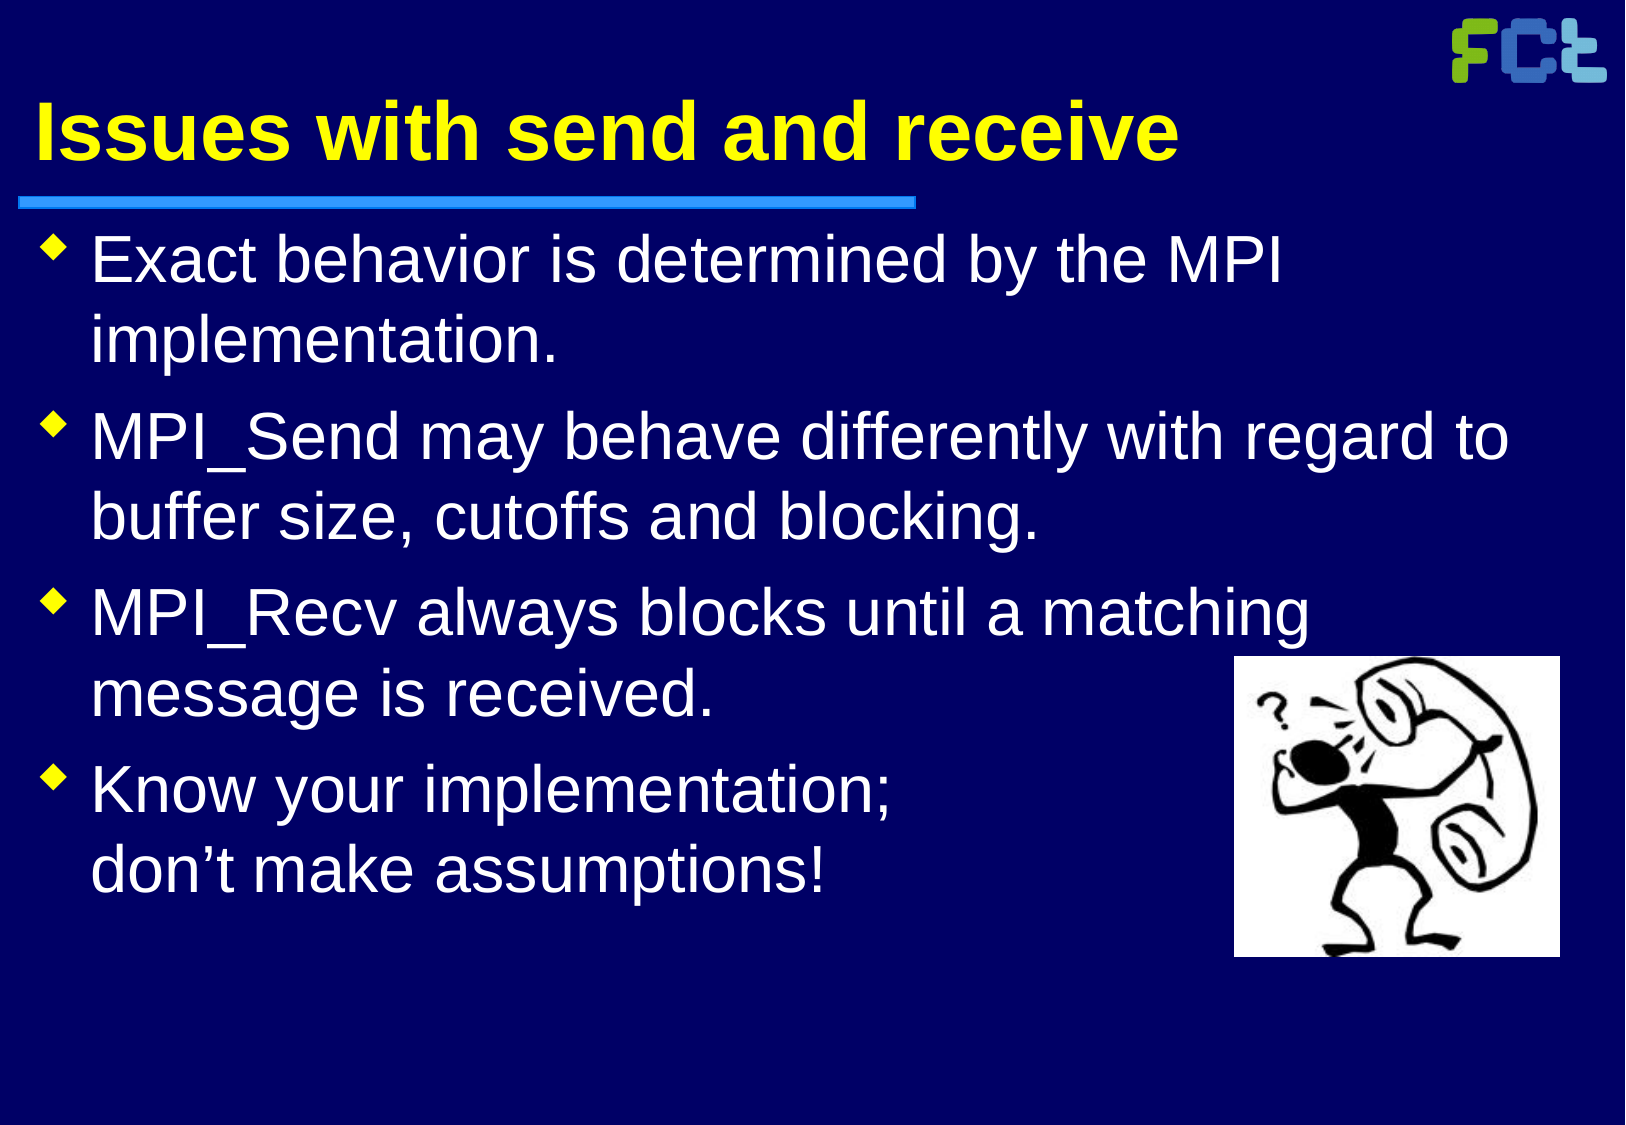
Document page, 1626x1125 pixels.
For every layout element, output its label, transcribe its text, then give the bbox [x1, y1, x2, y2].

picture [1234, 656, 1560, 958]
list Exact behavior is determined by the MPI implementation. MPI_Send may behave differently with regard to buffer size, cutoffs and blocking. MPI_Recv always blocks until a matching message is received. Know your implementation; don’t make assumptions! [19, 208, 1611, 1083]
title Issues with send and receive [19, 7, 1606, 185]
